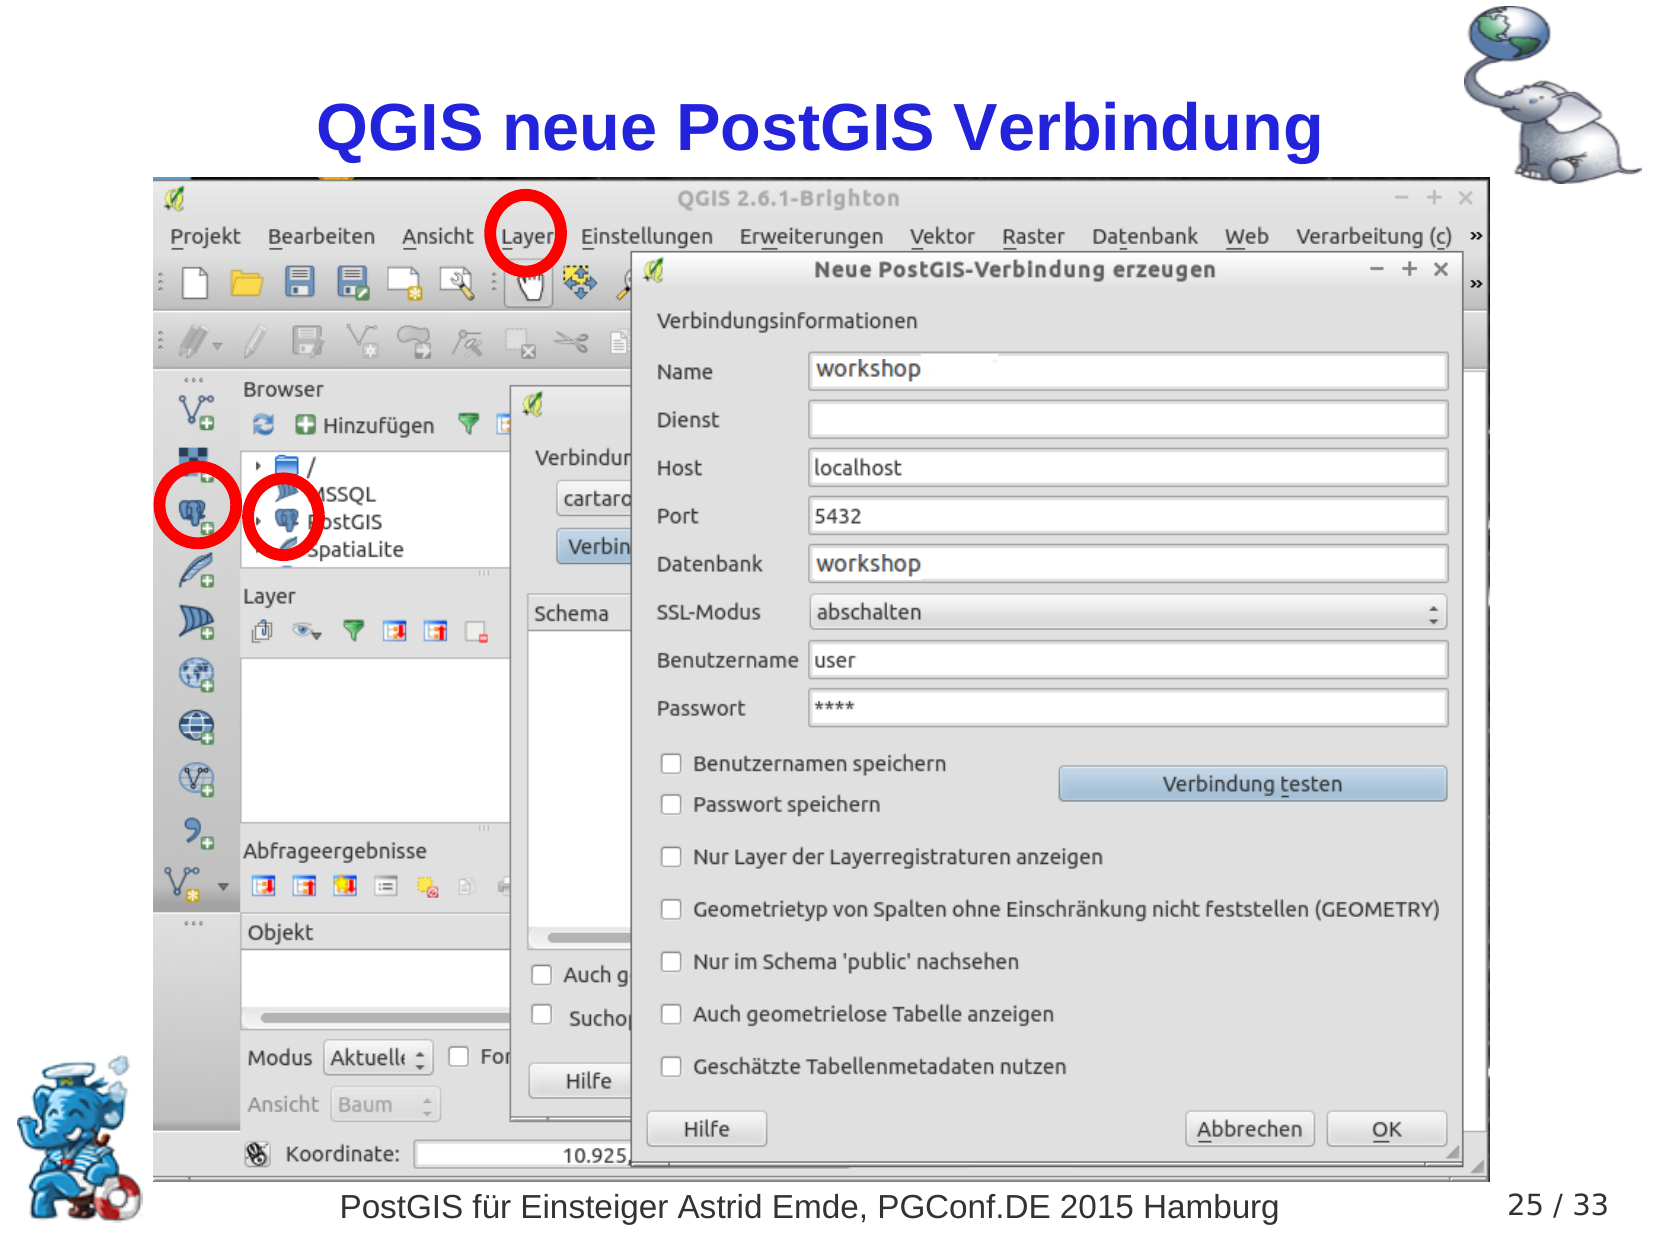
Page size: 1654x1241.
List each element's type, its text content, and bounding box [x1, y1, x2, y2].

picture [17, 1055, 143, 1223]
picture [166, 473, 230, 537]
picture [1464, 6, 1642, 184]
picture [153, 177, 1490, 1182]
title QGIS neue PostGIS Verbindung [76, 53, 1565, 201]
picture [254, 485, 312, 549]
